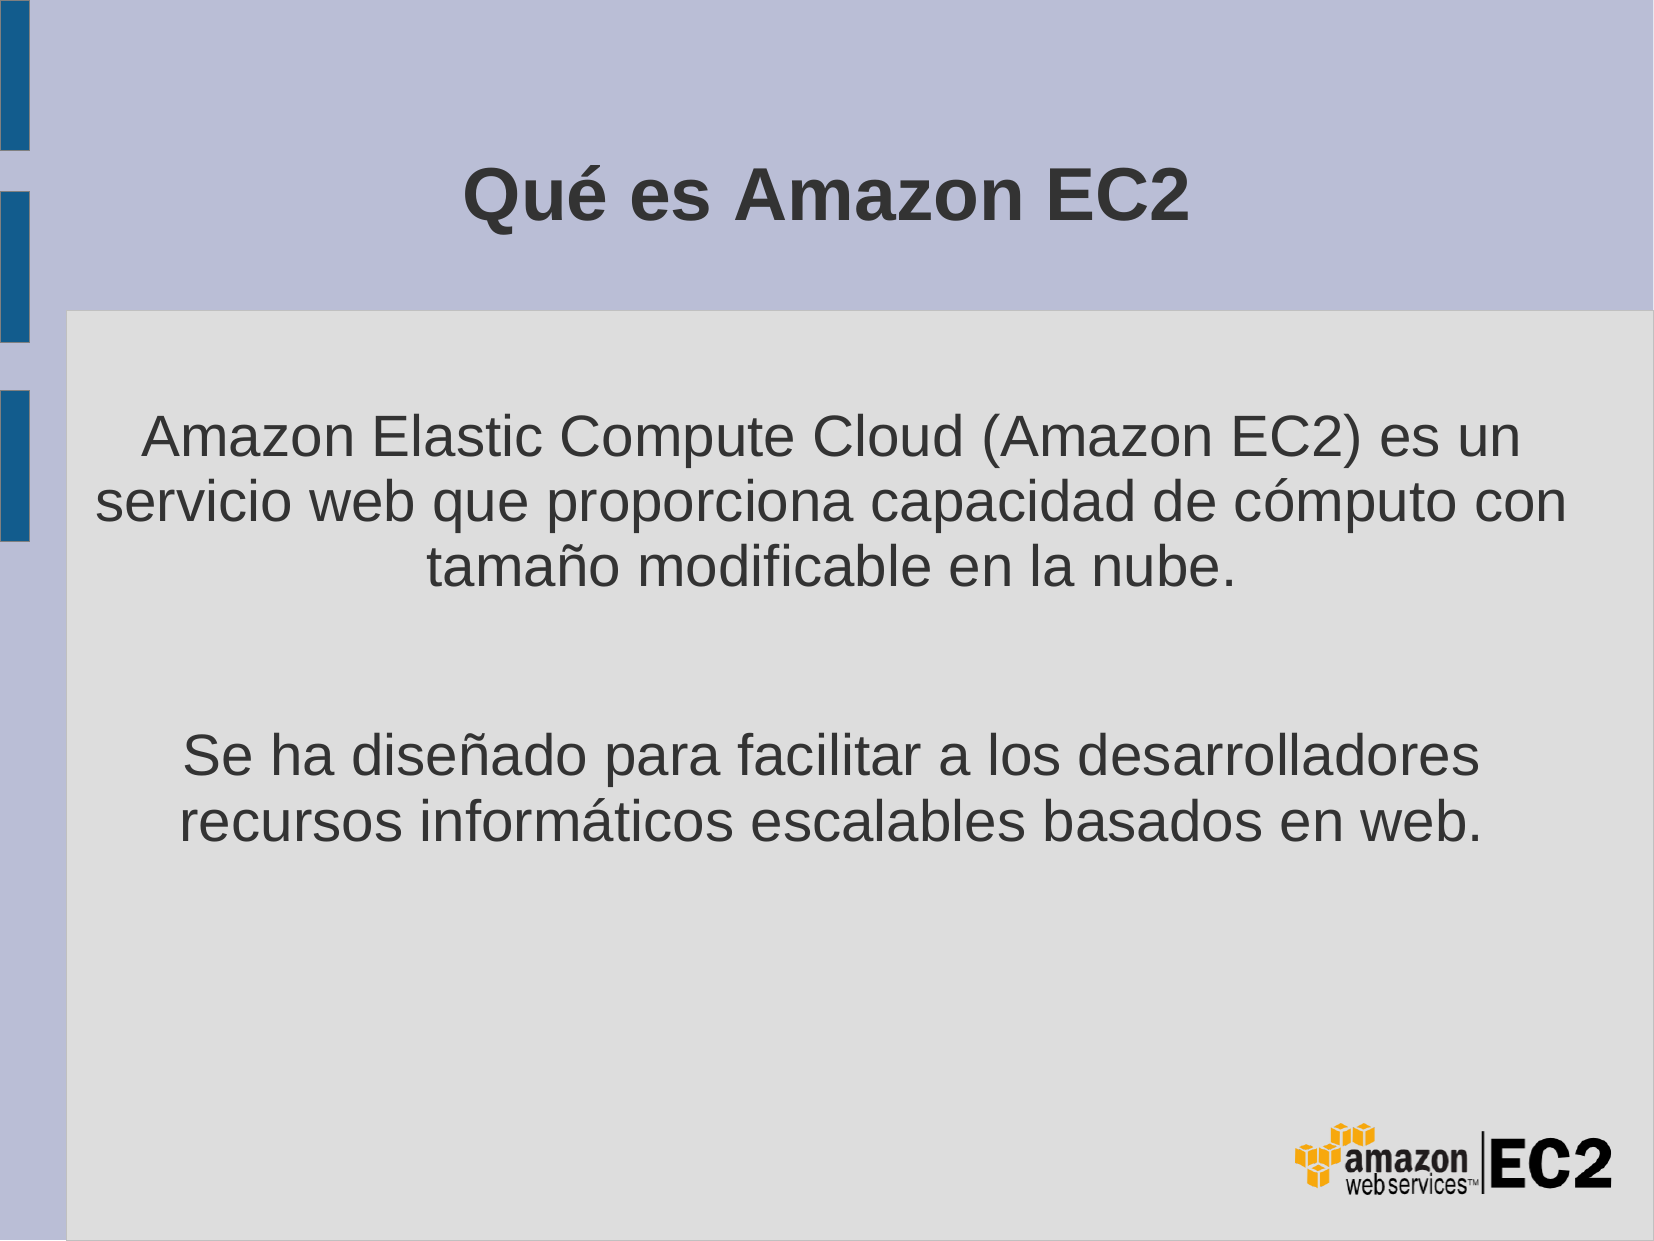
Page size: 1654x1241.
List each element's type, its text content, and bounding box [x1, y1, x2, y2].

picture [1255, 1077, 1654, 1241]
list Amazon Elastic Compute Cloud (Amazon EC2) es un servicio web que proporciona capacidad de cómputo con tamaño modificable en la nube. Se ha diseñado para facilitar a los desarrolladores recursos informáticos escalables basados en web. [88, 295, 1577, 1114]
title Qué es Amazon EC2 [121, 91, 1534, 295]
